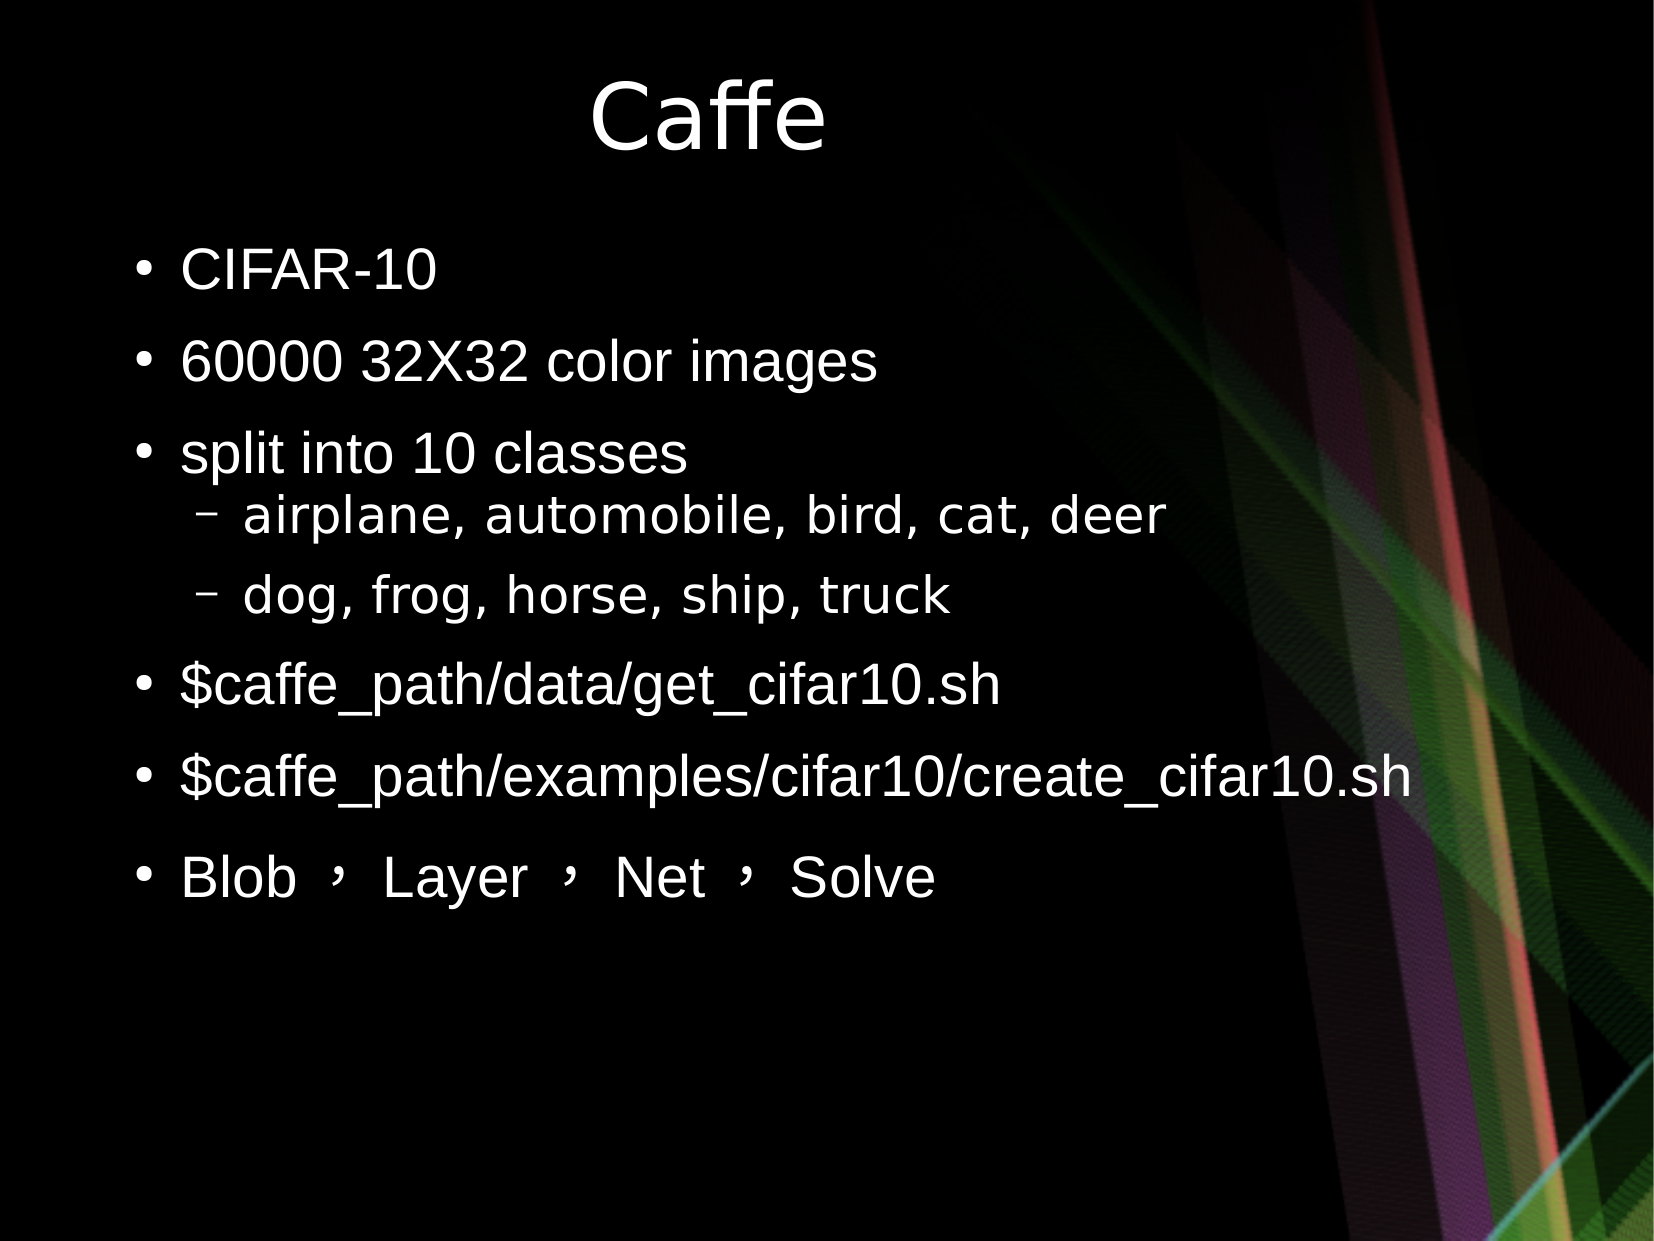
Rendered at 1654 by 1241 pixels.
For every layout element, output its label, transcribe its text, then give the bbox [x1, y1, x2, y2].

picture [0, 0, 1654, 1241]
list CIFAR-10 60000 32X32 color images split into 10 classes airplane, automobile, bird, cat, deer dog, frog, horse, ship, truck $caffe_path/data/get_cifar10.sh $caffe_path/examples/cifar10/create_cifar10.sh Blob，Layer，Net，Solve [118, 236, 1418, 945]
title Caffe [118, 29, 1300, 207]
